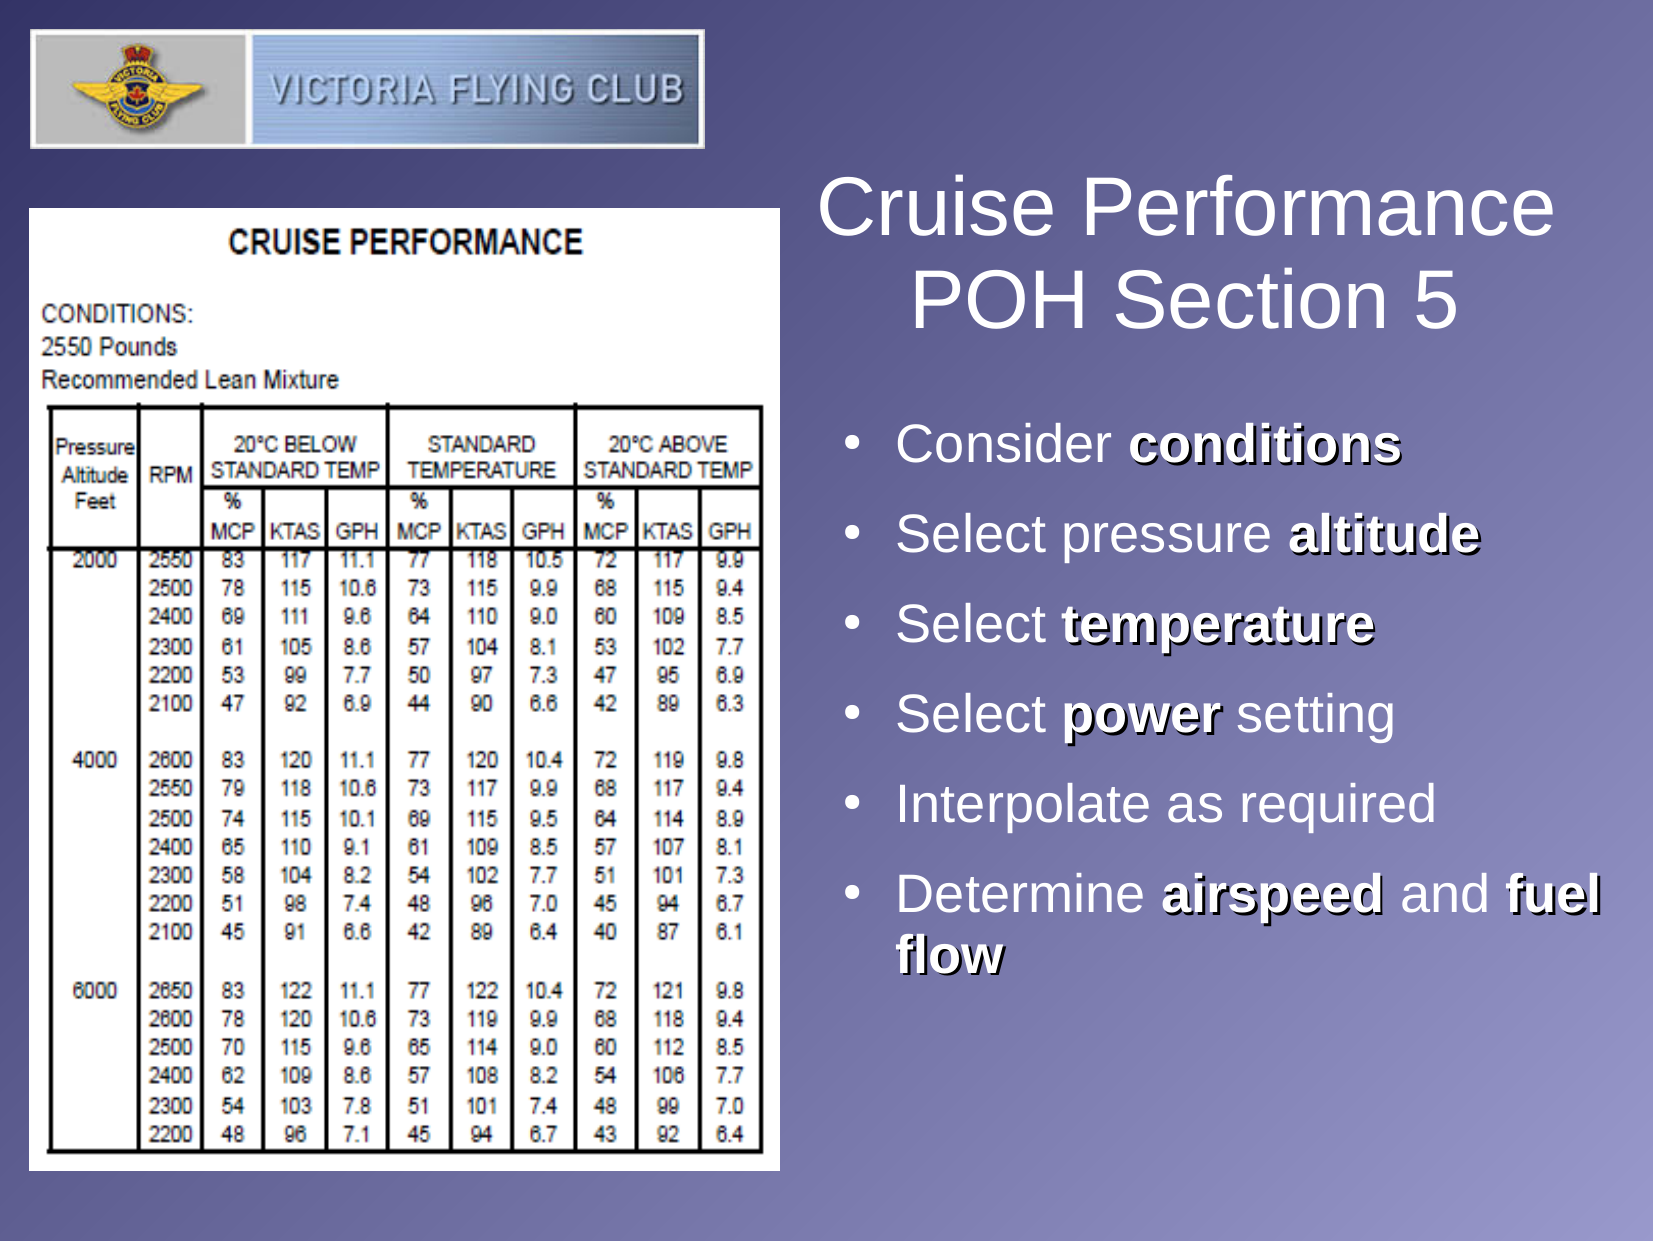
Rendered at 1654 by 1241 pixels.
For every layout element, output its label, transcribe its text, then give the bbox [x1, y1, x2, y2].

picture [30, 29, 705, 149]
list Consider conditions Select pressure altitude Select temperature Select power setting Interpolate as required Determine airspeed and fuel flow [825, 413, 1621, 1133]
picture [29, 208, 780, 1171]
title Cruise Performance POH Section 5 [82, 150, 1571, 358]
